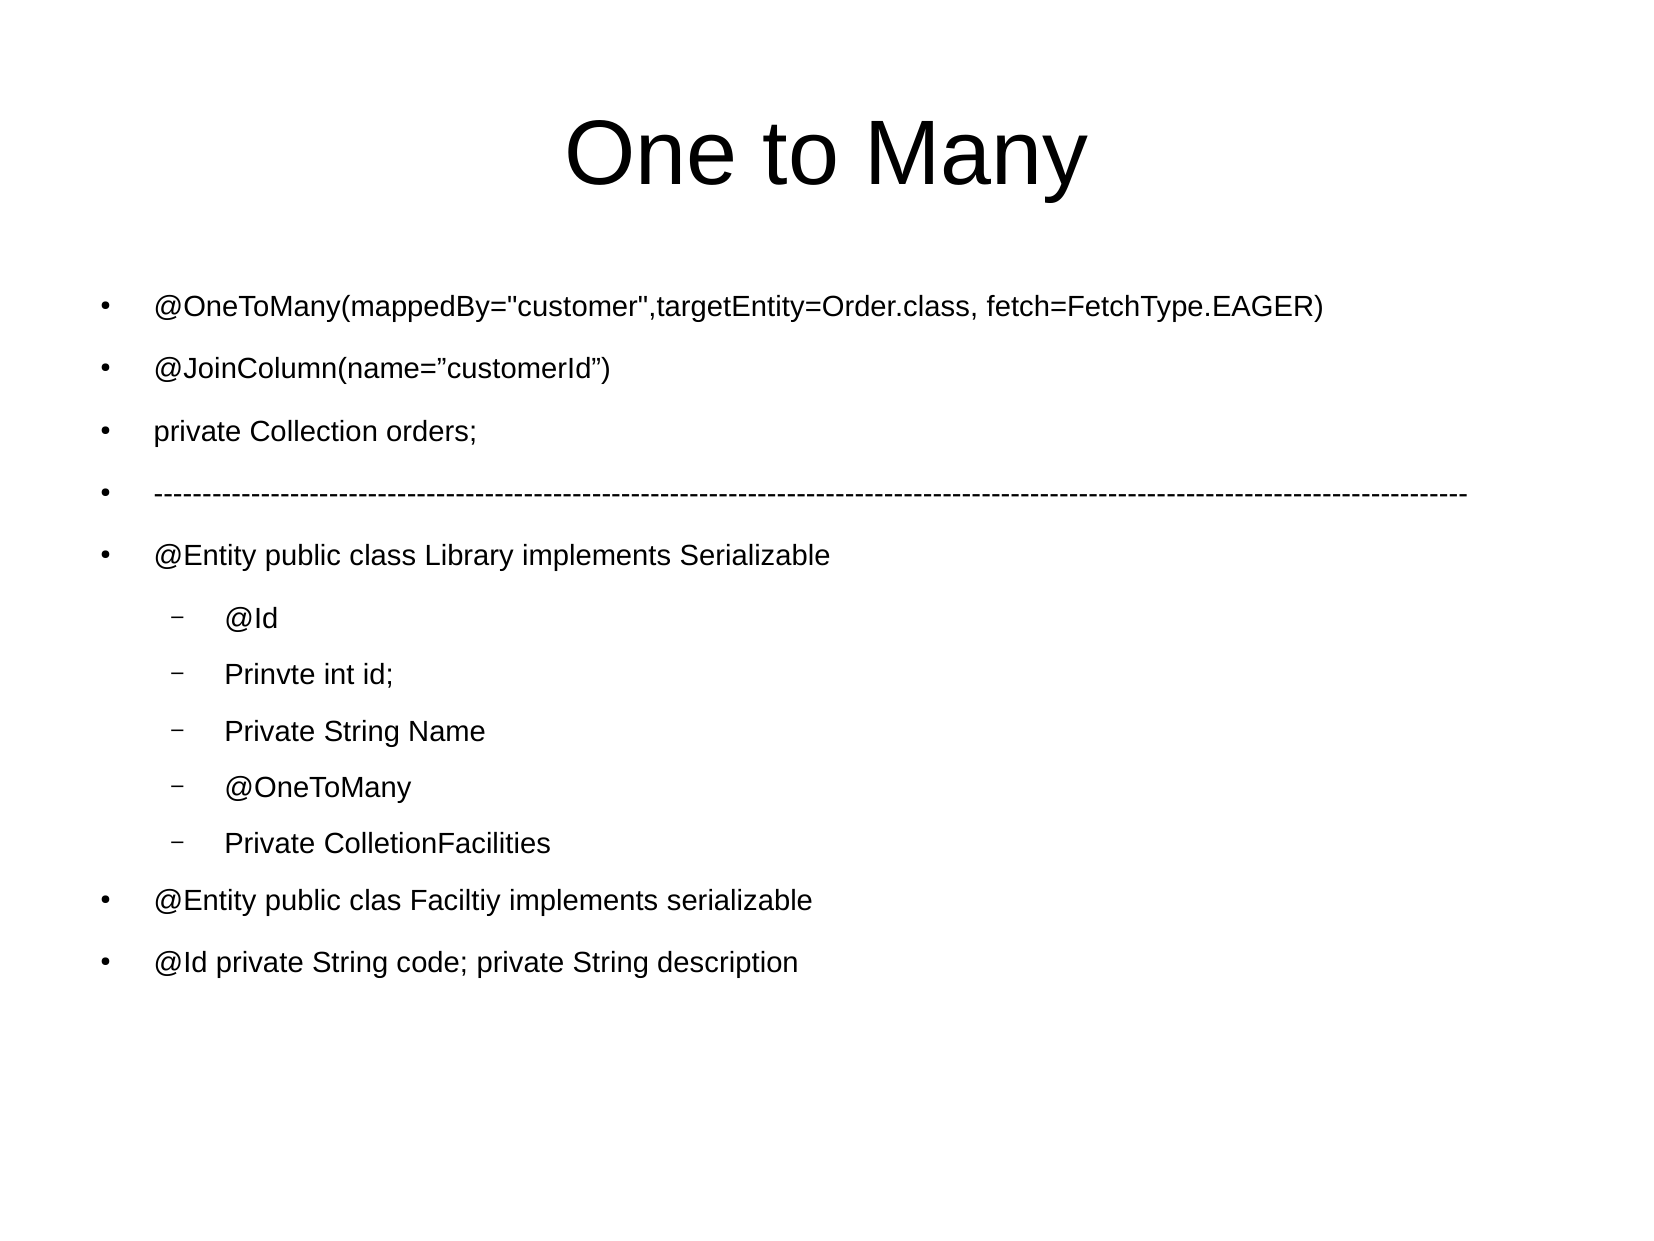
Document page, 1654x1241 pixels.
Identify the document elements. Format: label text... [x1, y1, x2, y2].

list @OneToMany(mappedBy="customer",targetEntity=Order.class, fetch=FetchType.EAGER) @JoinColumn(name=”customerId”) private Collection orders; --------------------------------------------------------------------------------------------------------------------------------------- @Entity public class Library implements Serializable @Id Prinvte int id; Private String Name @OneToMany Private ColletionFacilities @Entity public clas Faciltiy implements serializable @Id private String code; private String description [82, 290, 1538, 1010]
title One to Many [82, 49, 1571, 257]
